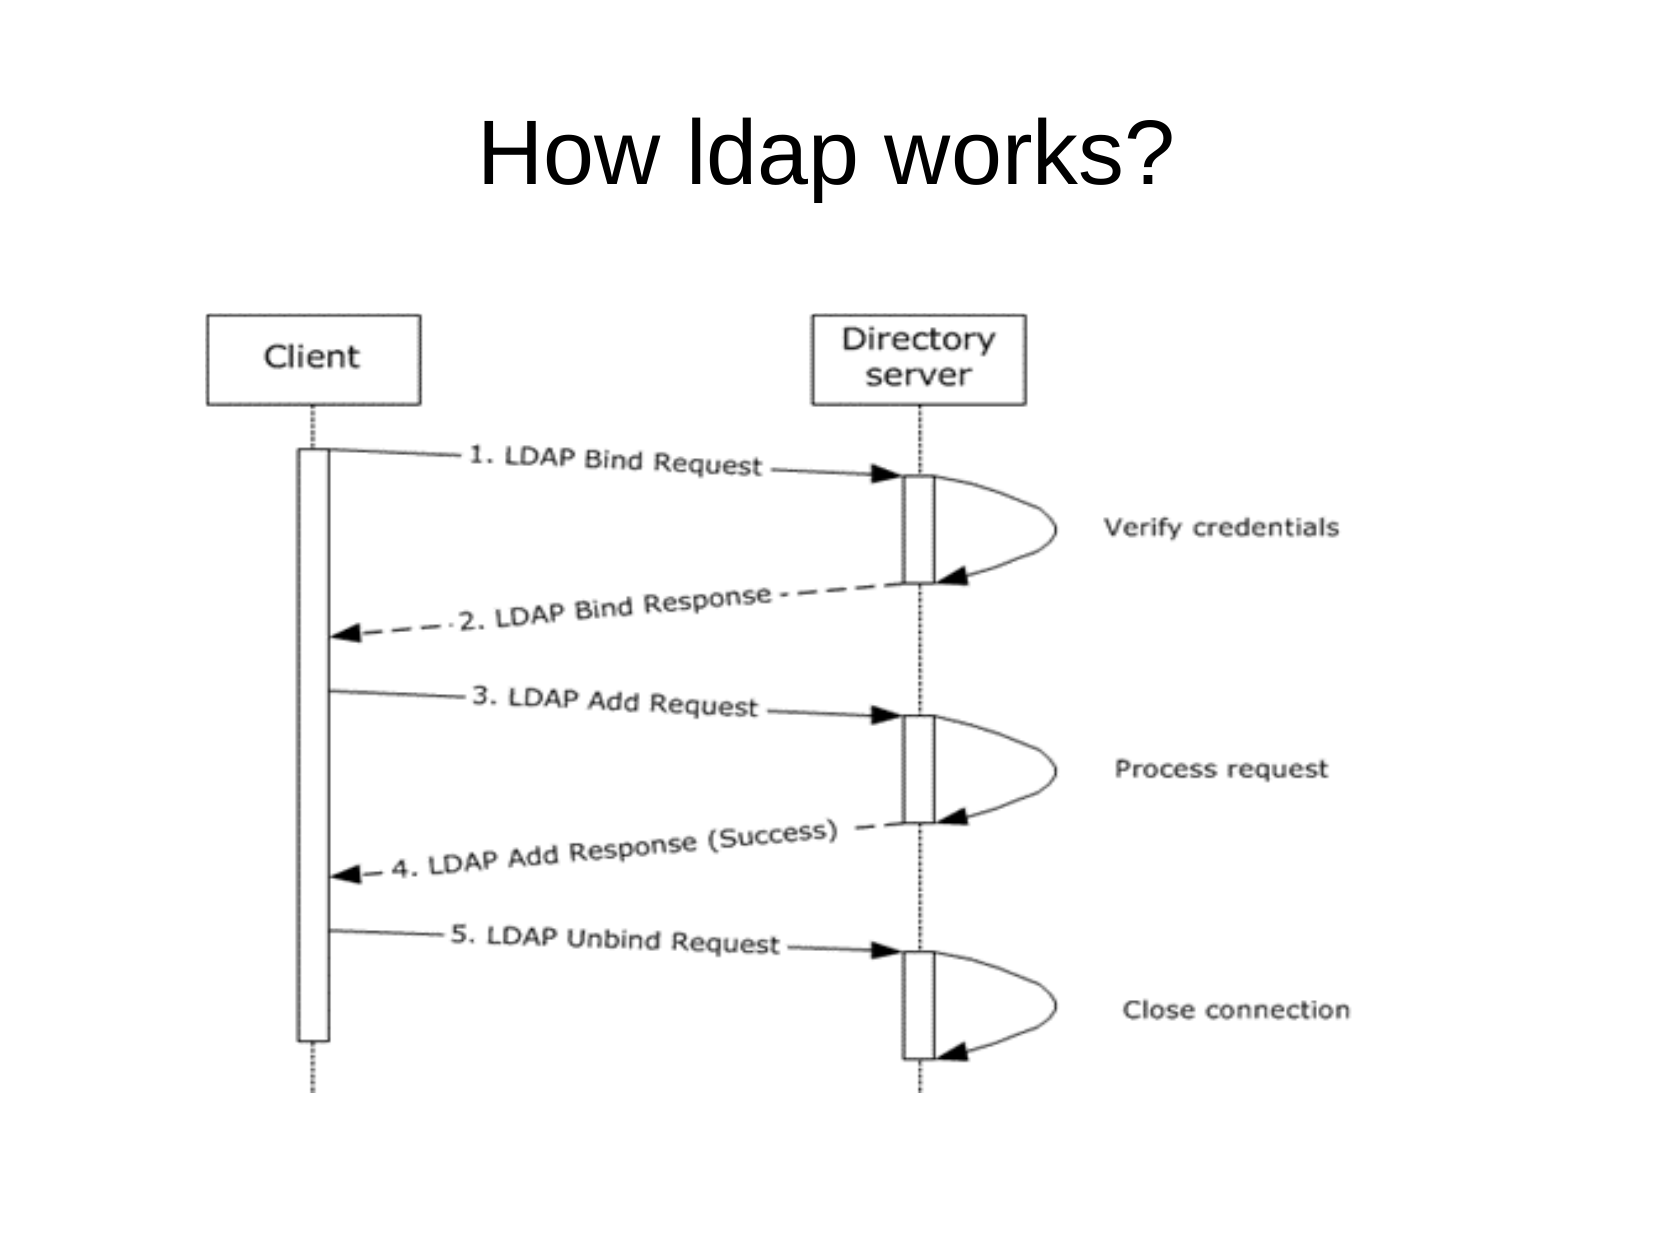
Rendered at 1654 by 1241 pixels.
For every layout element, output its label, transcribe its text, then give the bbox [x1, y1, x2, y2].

picture [205, 313, 1359, 1093]
title How ldap works? [82, 49, 1571, 257]
